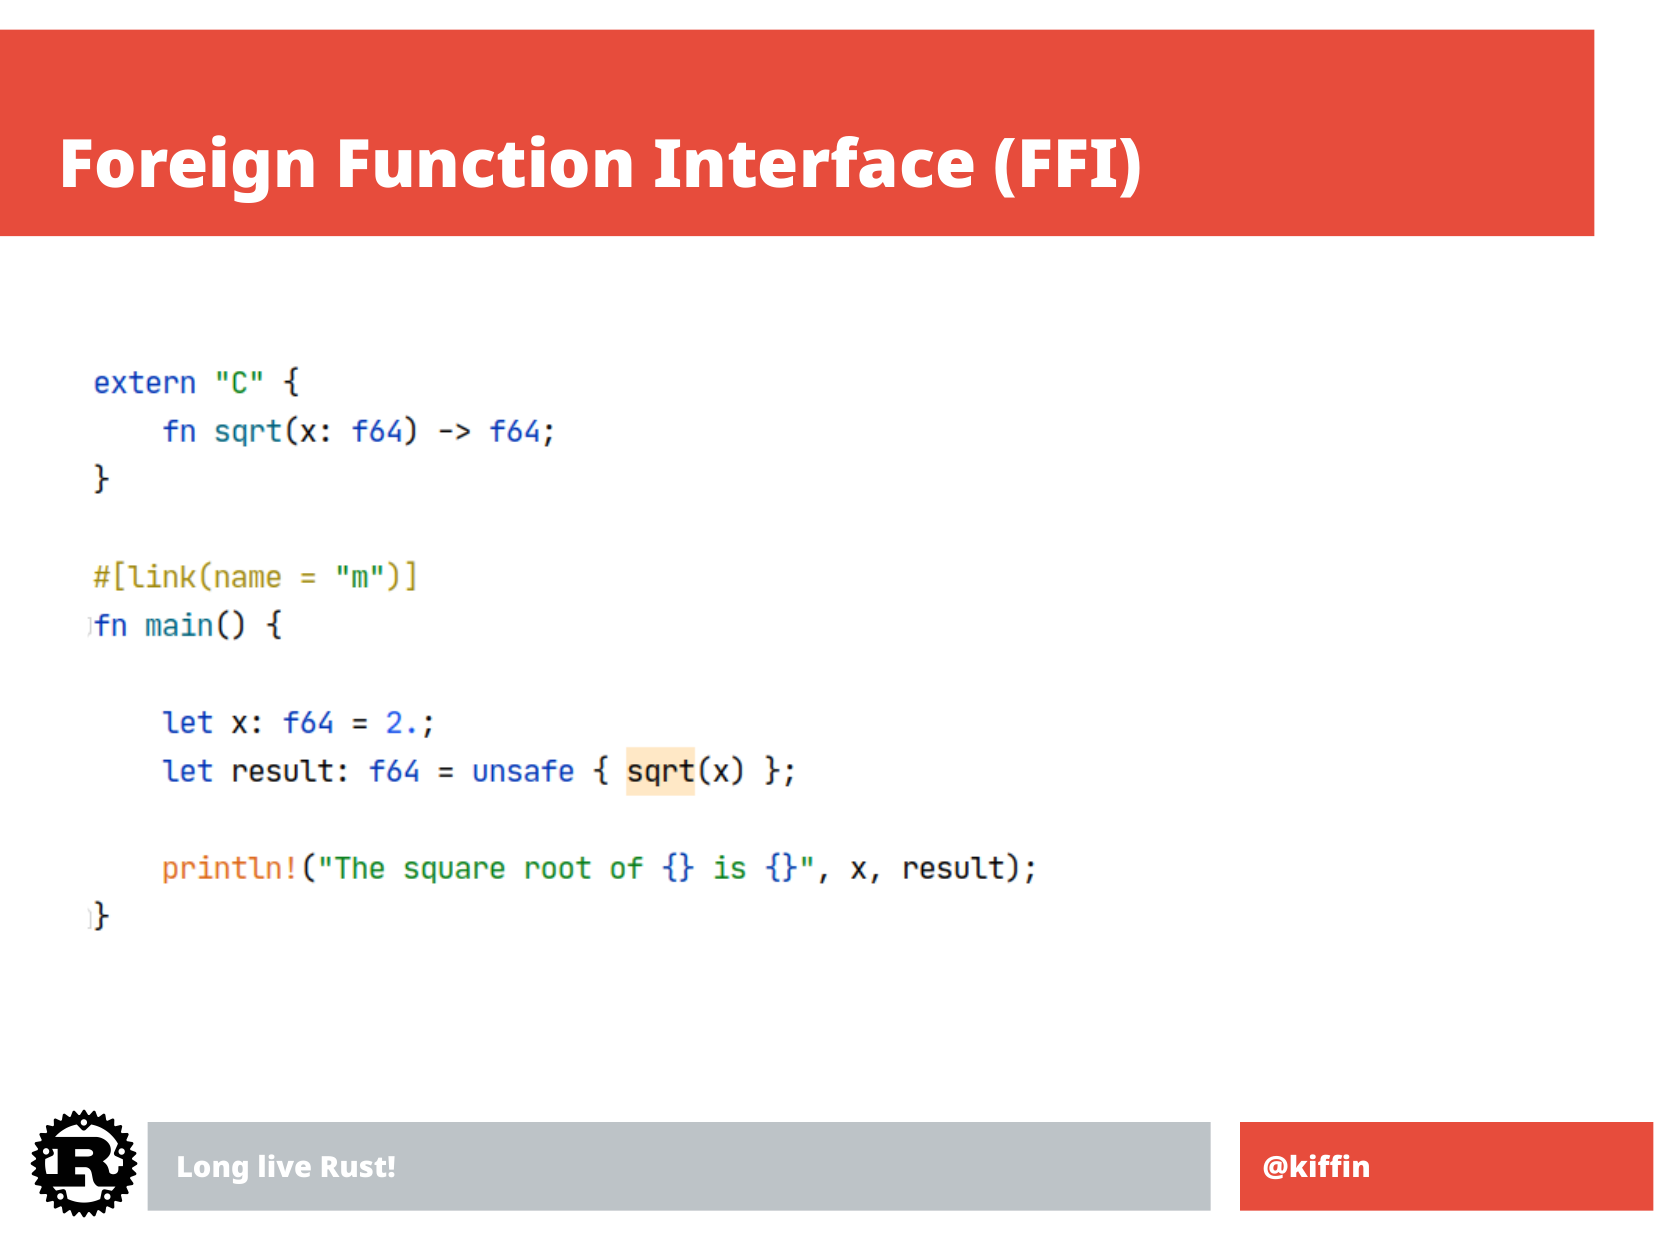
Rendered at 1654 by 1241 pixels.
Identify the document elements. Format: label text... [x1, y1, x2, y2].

text_box @kiffin [1262, 1122, 1654, 1211]
title Foreign Function Interface (FFI) [59, 59, 1595, 207]
picture [30, 1109, 138, 1218]
text_box Long live Rust! [176, 1122, 1201, 1211]
picture [87, 359, 1545, 962]
